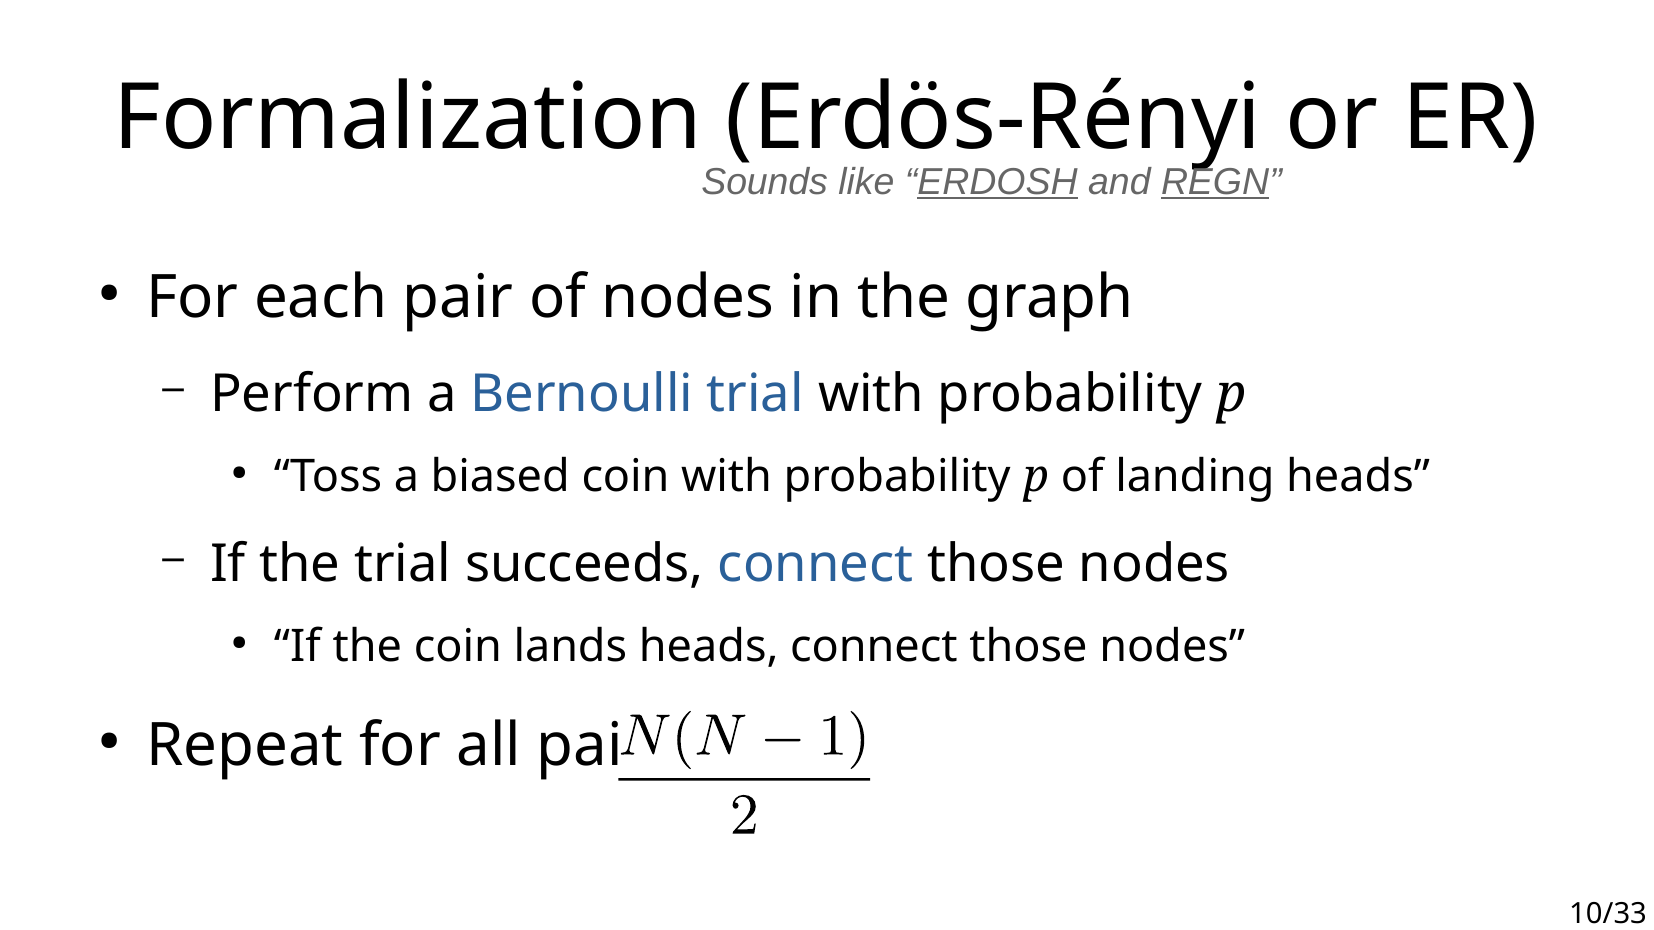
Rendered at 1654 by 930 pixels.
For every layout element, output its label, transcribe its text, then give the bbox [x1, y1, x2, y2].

list For each pair of nodes in the graph Perform a Bernoulli trial with probability p “Toss a biased coin with probability p of landing heads” If the trial succeeds, connect those nodes “If the coin lands heads, connect those nodes” Repeat for all pairs [82, 252, 1571, 793]
title Formalization (Erdös-Rényi or ER) [82, 1, 1571, 225]
text_box Sounds like “ERDOSH and REGN” [686, 153, 1302, 210]
text_box [618, 710, 871, 834]
